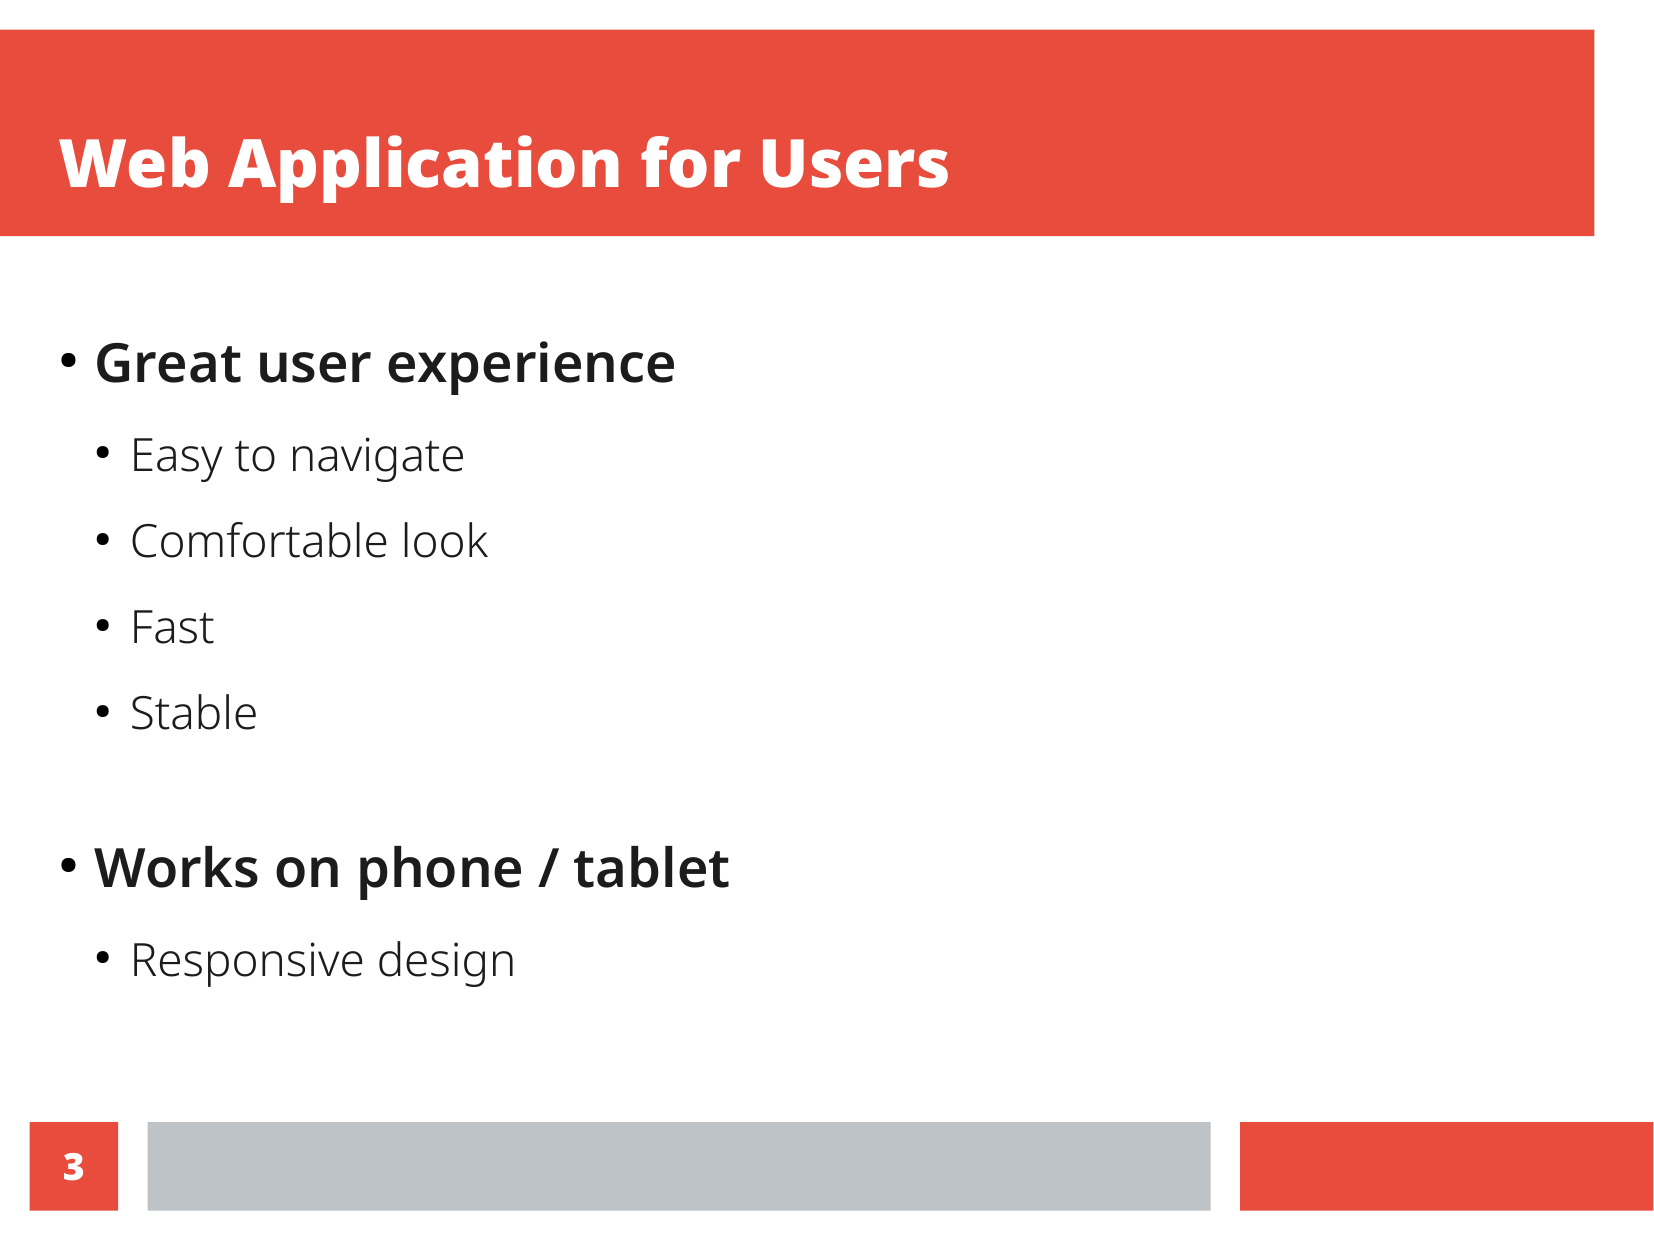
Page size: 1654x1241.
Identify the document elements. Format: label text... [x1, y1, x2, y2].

list Great user experience Easy to navigate Comfortable look Fast Stable Works on phone / tablet Responsive design [59, 324, 1565, 1093]
title Web Application for Users [59, 59, 1595, 207]
